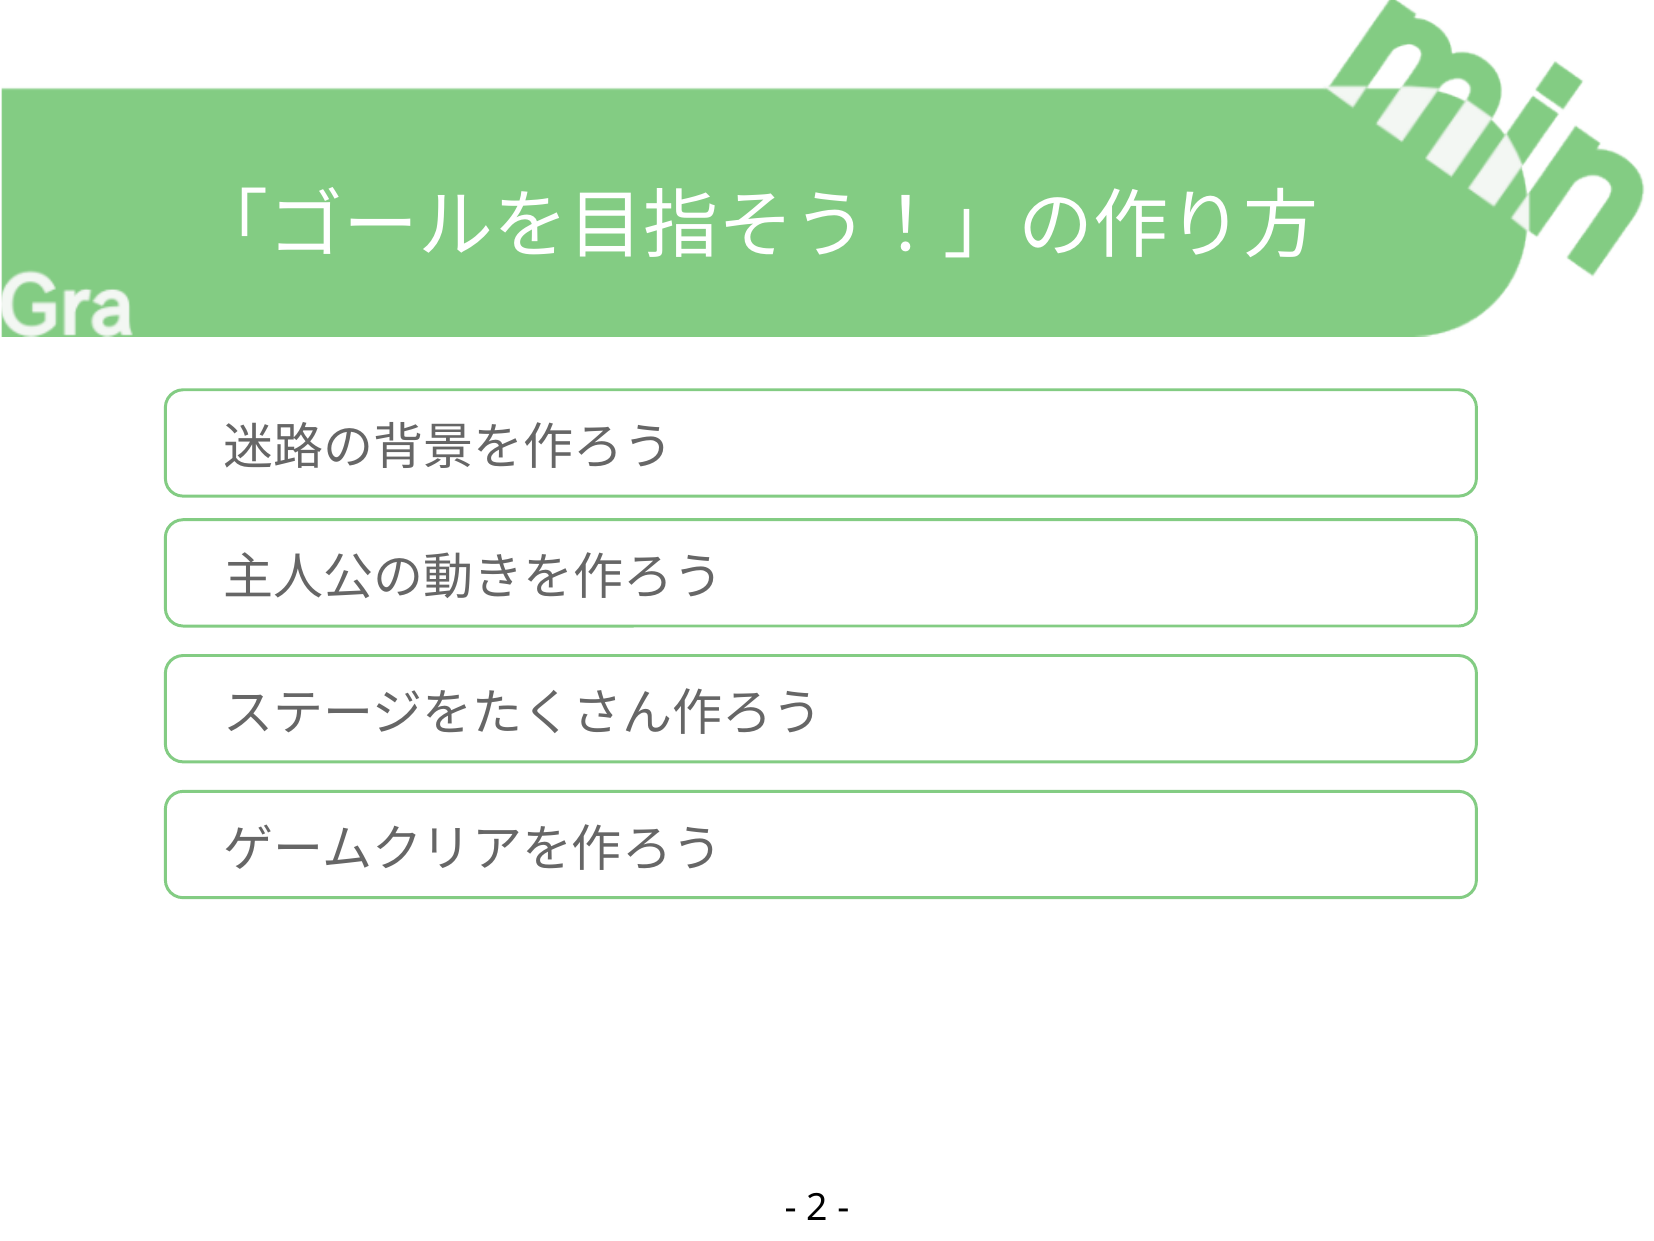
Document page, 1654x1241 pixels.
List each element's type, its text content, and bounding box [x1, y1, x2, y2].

picture [1, 0, 1654, 337]
text_box ゲームクリアを作ろう [165, 791, 1477, 898]
title 「ゴールを目指そう！」の作り方 [11, 113, 1501, 324]
text_box ステージをたくさん作ろう [165, 655, 1477, 762]
text_box - 2 - [769, 1173, 884, 1241]
text_box 主人公の動きを作ろう [165, 519, 1477, 627]
text_box 迷路の背景を作ろう [165, 389, 1477, 497]
